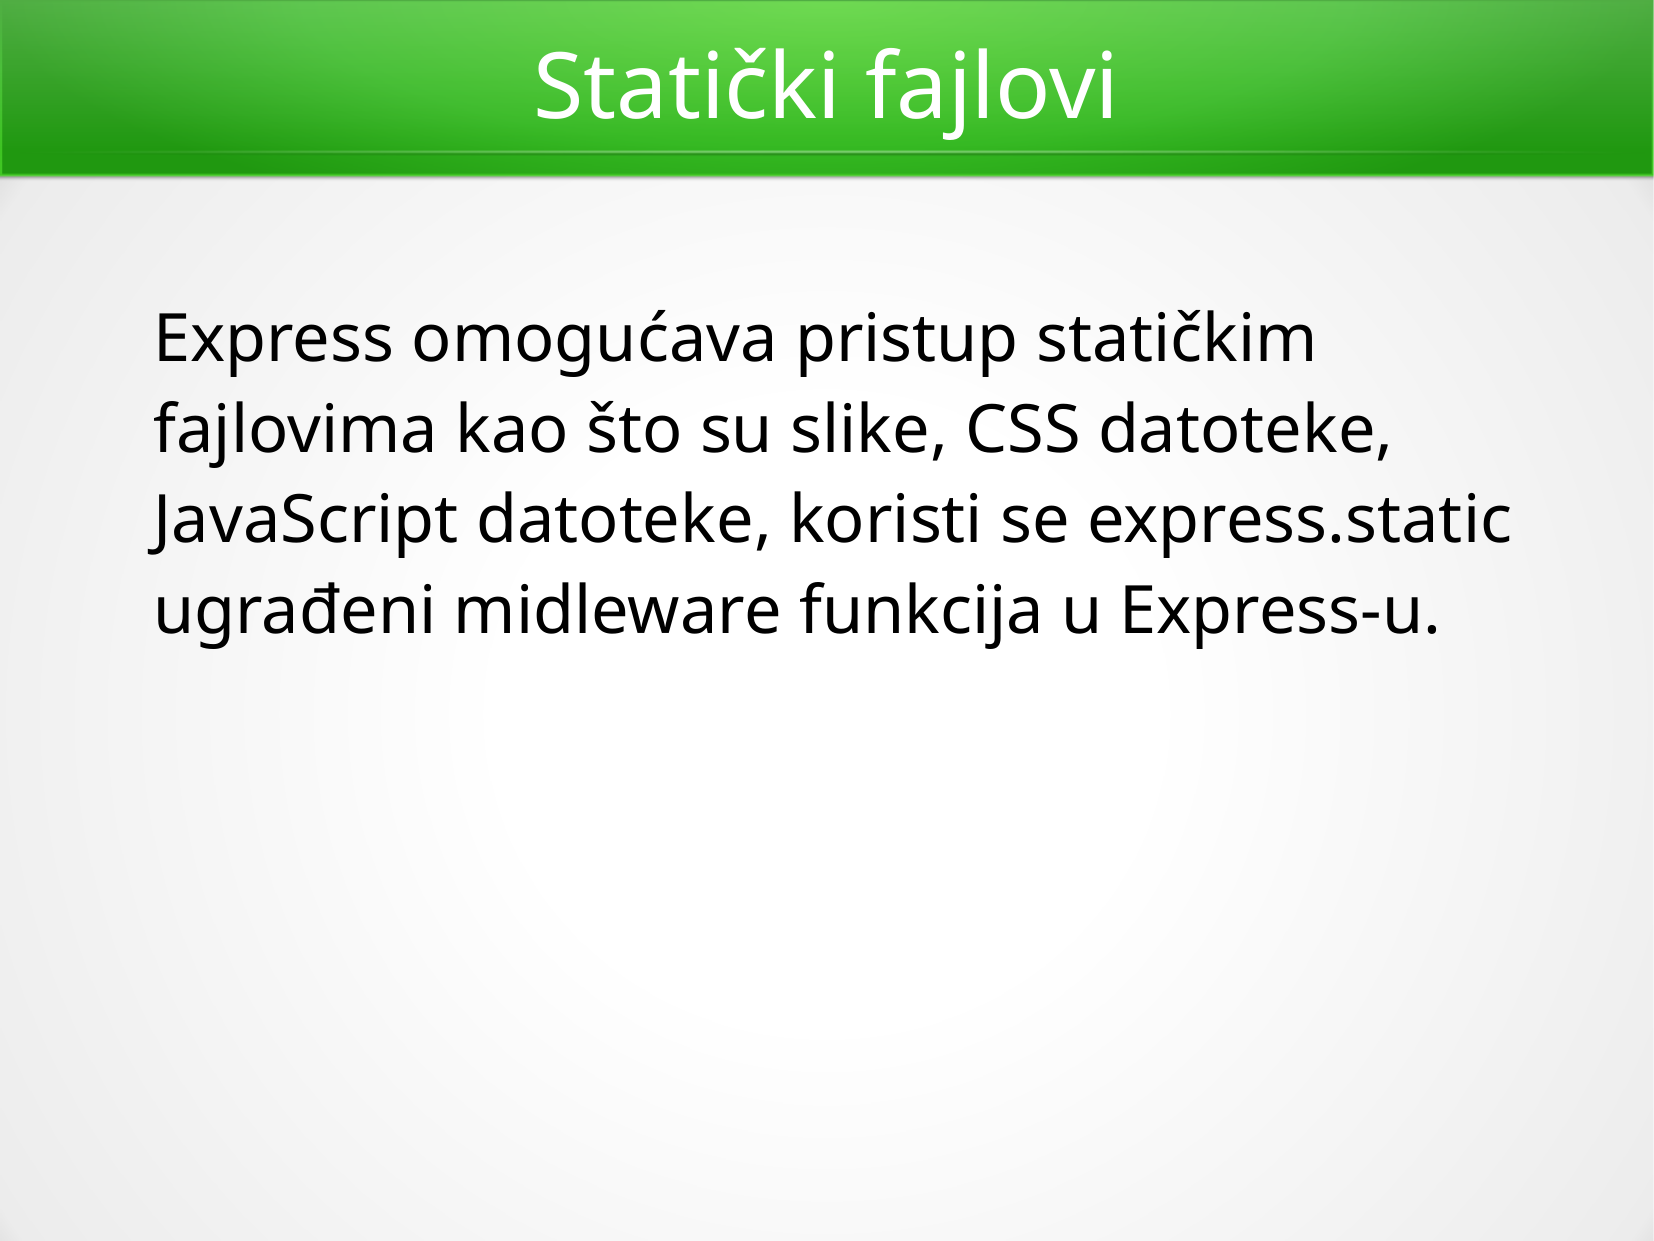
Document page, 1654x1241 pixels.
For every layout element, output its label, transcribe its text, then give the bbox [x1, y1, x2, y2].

picture [0, 0, 1654, 1241]
title Statički fajlovi [82, 11, 1571, 154]
list Express omogućava pristup statičkim fajlovima kao što su slike, CSS datoteke, JavaScript datoteke, koristi se express.static ugrađeni midleware funkcija u Express-u. [82, 290, 1571, 1010]
